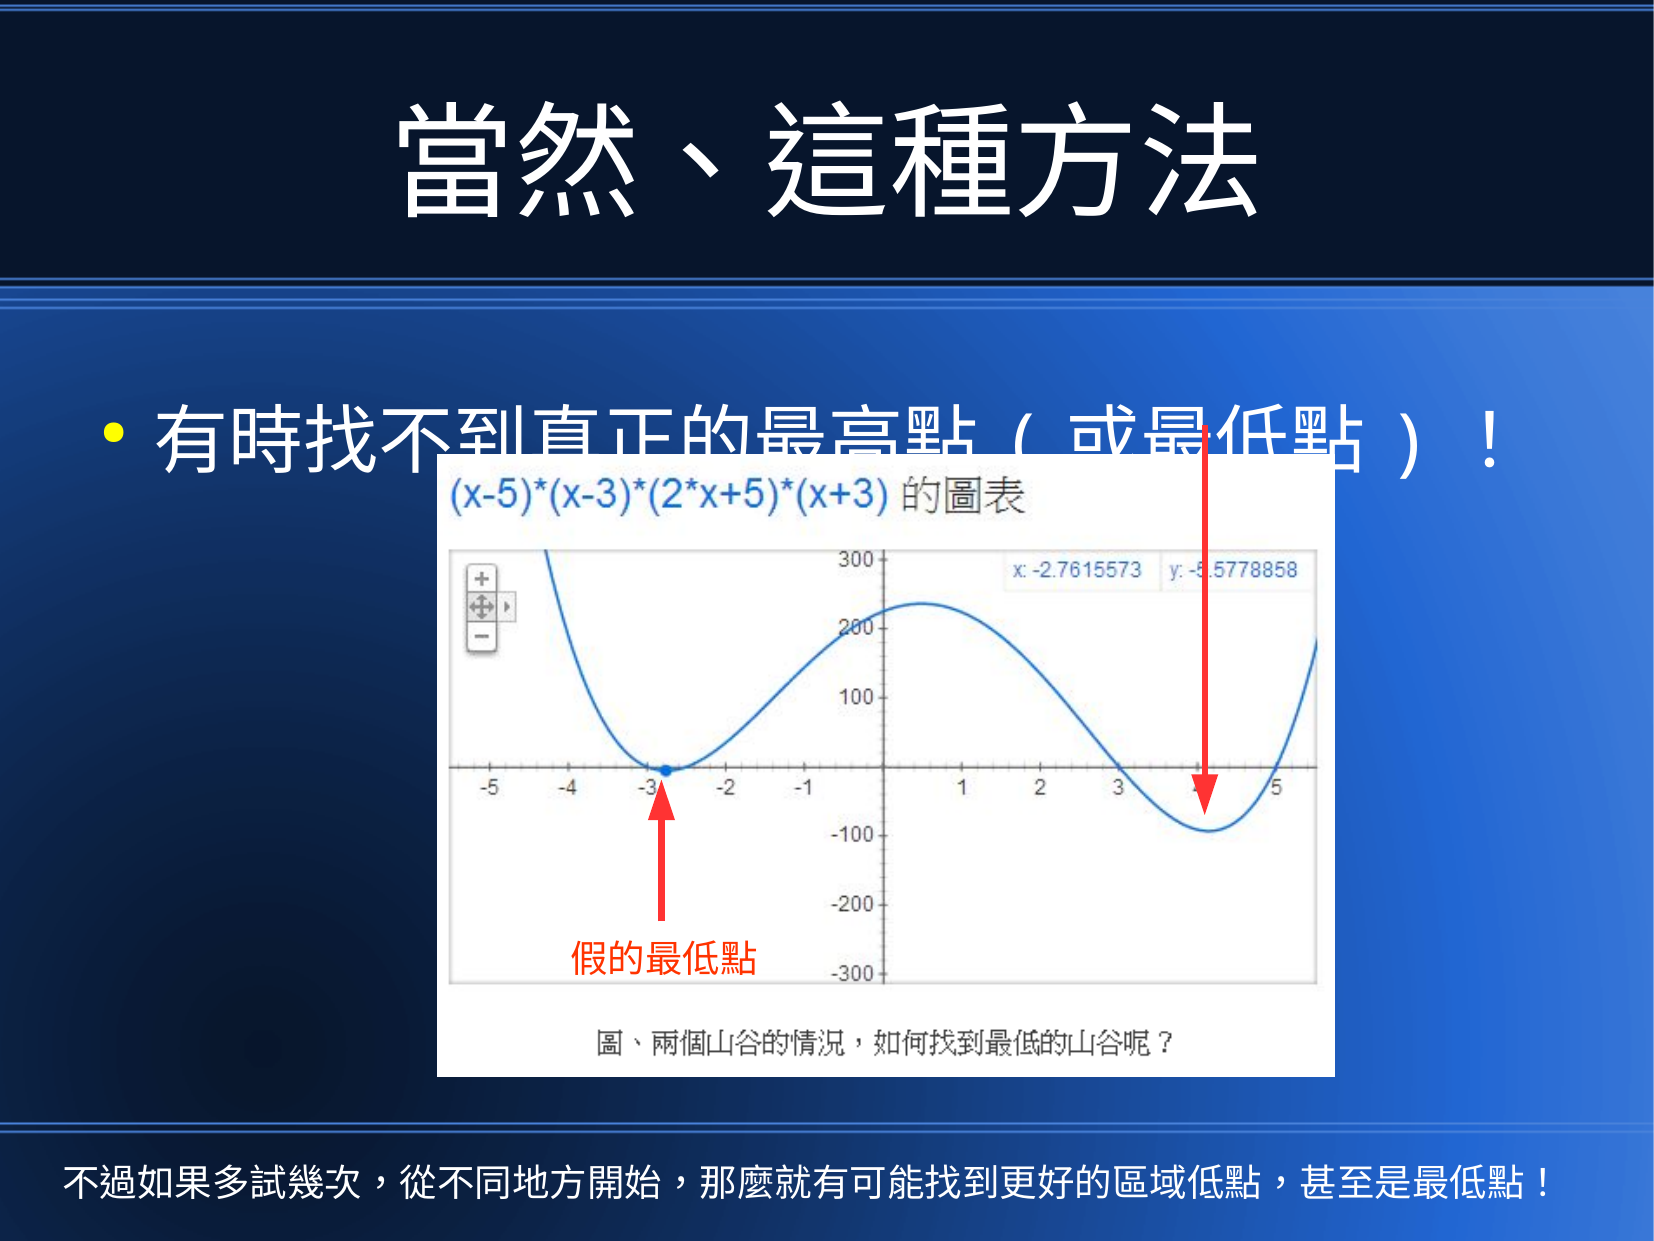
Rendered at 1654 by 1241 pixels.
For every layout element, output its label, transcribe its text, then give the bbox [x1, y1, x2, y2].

picture [0, 0, 1654, 1241]
text_box 不過如果多試幾次，從不同地方開始，那麼就有可能找到更好的區域低點，甚至是最低點！ [47, 1145, 1607, 1241]
title 當然、這種方法 [82, 49, 1571, 257]
picture [437, 454, 1335, 1077]
list 有時找不到真正的最高點(或最低點)！ [82, 325, 1571, 1145]
text_box 假的最低點 [555, 921, 773, 984]
